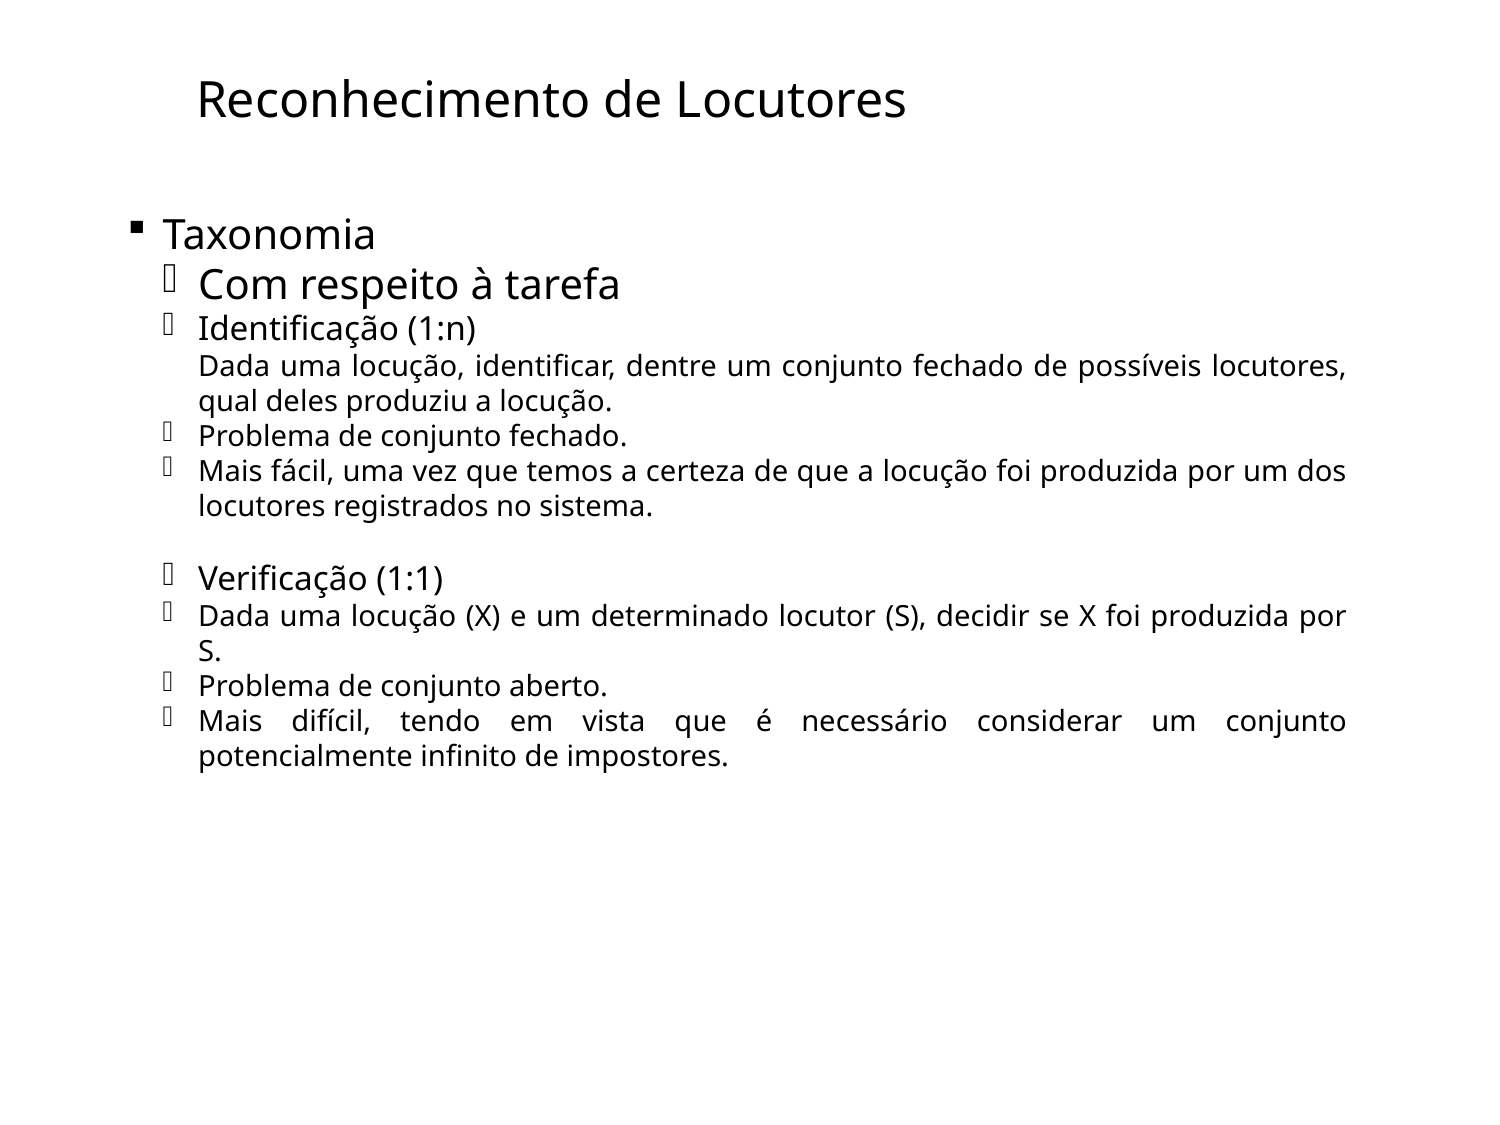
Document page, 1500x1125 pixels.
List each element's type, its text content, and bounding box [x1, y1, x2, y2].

text_box Reconhecimento de Locutores [49, 49, 1054, 145]
text_box Taxonomia Com respeito à tarefa Identificação (1:n) Dada uma locução, identificar, dentre um conjunto fechado de possíveis locutores, qual deles produziu a locução. Problema de conjunto fechado. Mais fácil, uma vez que temos a certeza de que a locução foi produzida por um dos locutores registrados no sistema. Verificação (1:1) Dada uma locução (X) e um determinado locutor (S), decidir se X foi produzida por S. Problema de conjunto aberto. Mais difícil, tendo em vista que é necessário considerar um conjunto potencialmente infinito de impostores. [112, 200, 1363, 963]
